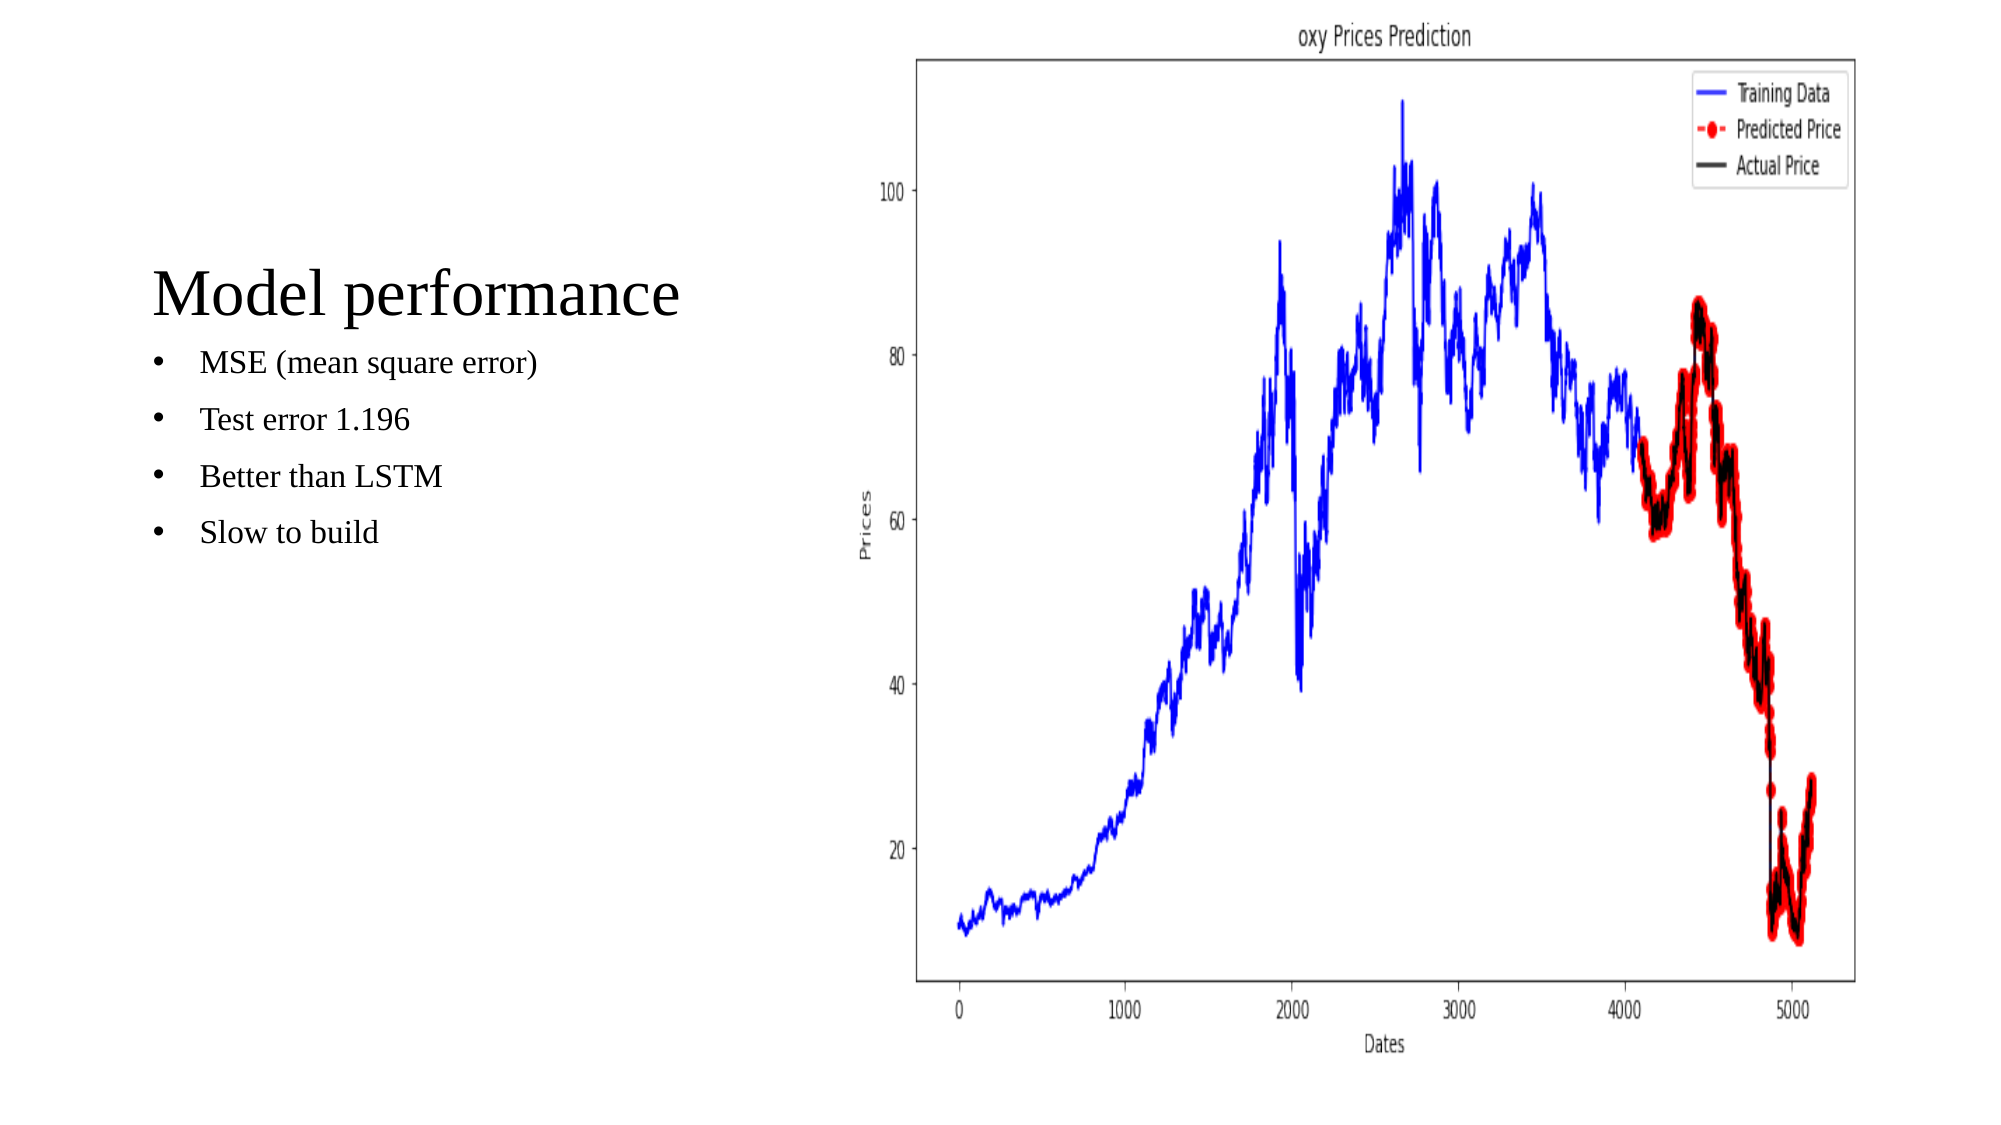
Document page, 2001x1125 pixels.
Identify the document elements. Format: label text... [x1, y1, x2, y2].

title Model performance [137, 75, 783, 337]
list MSE (mean square error) Test error 1.196 Better than LSTM Slow to build [137, 337, 783, 963]
picture [850, 6, 1863, 1073]
